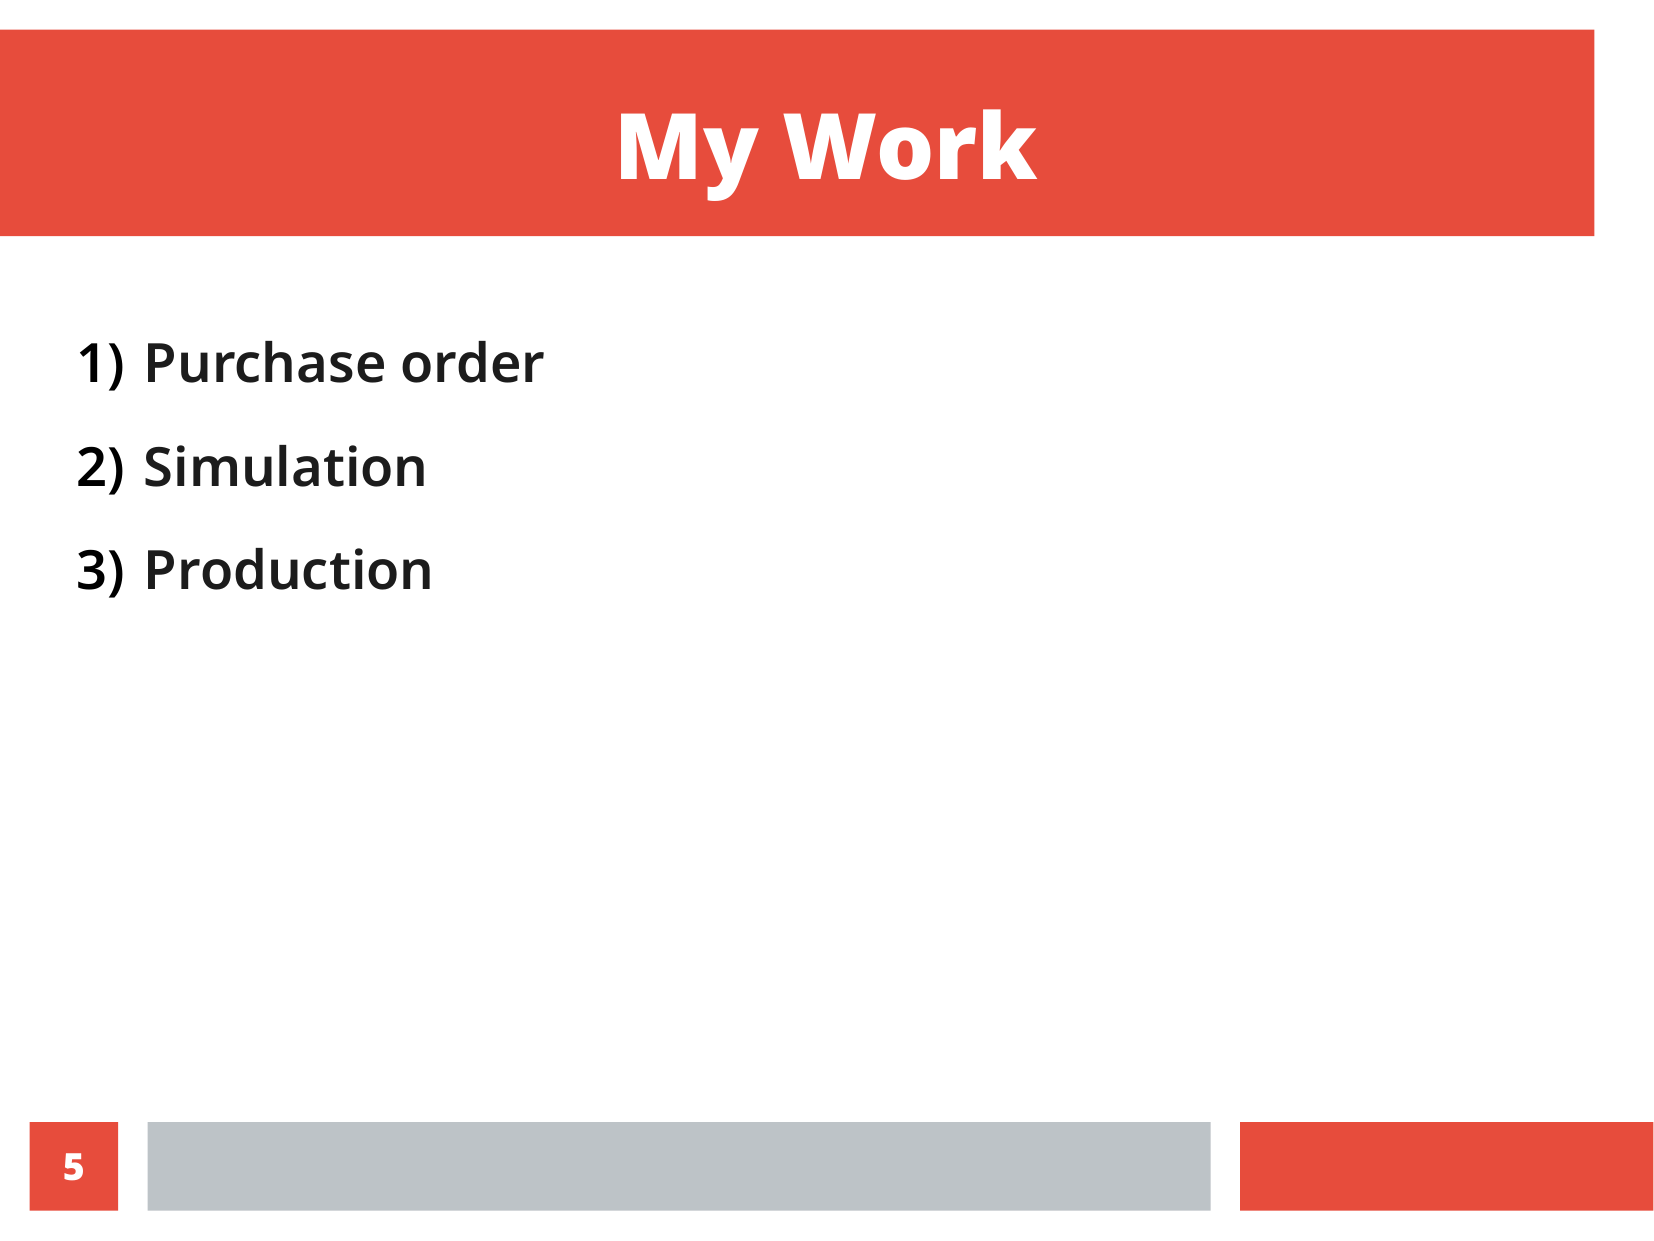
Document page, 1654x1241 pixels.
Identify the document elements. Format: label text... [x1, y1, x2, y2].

title My Work [59, 59, 1595, 207]
list Purchase order Simulation Production [59, 324, 1565, 1093]
